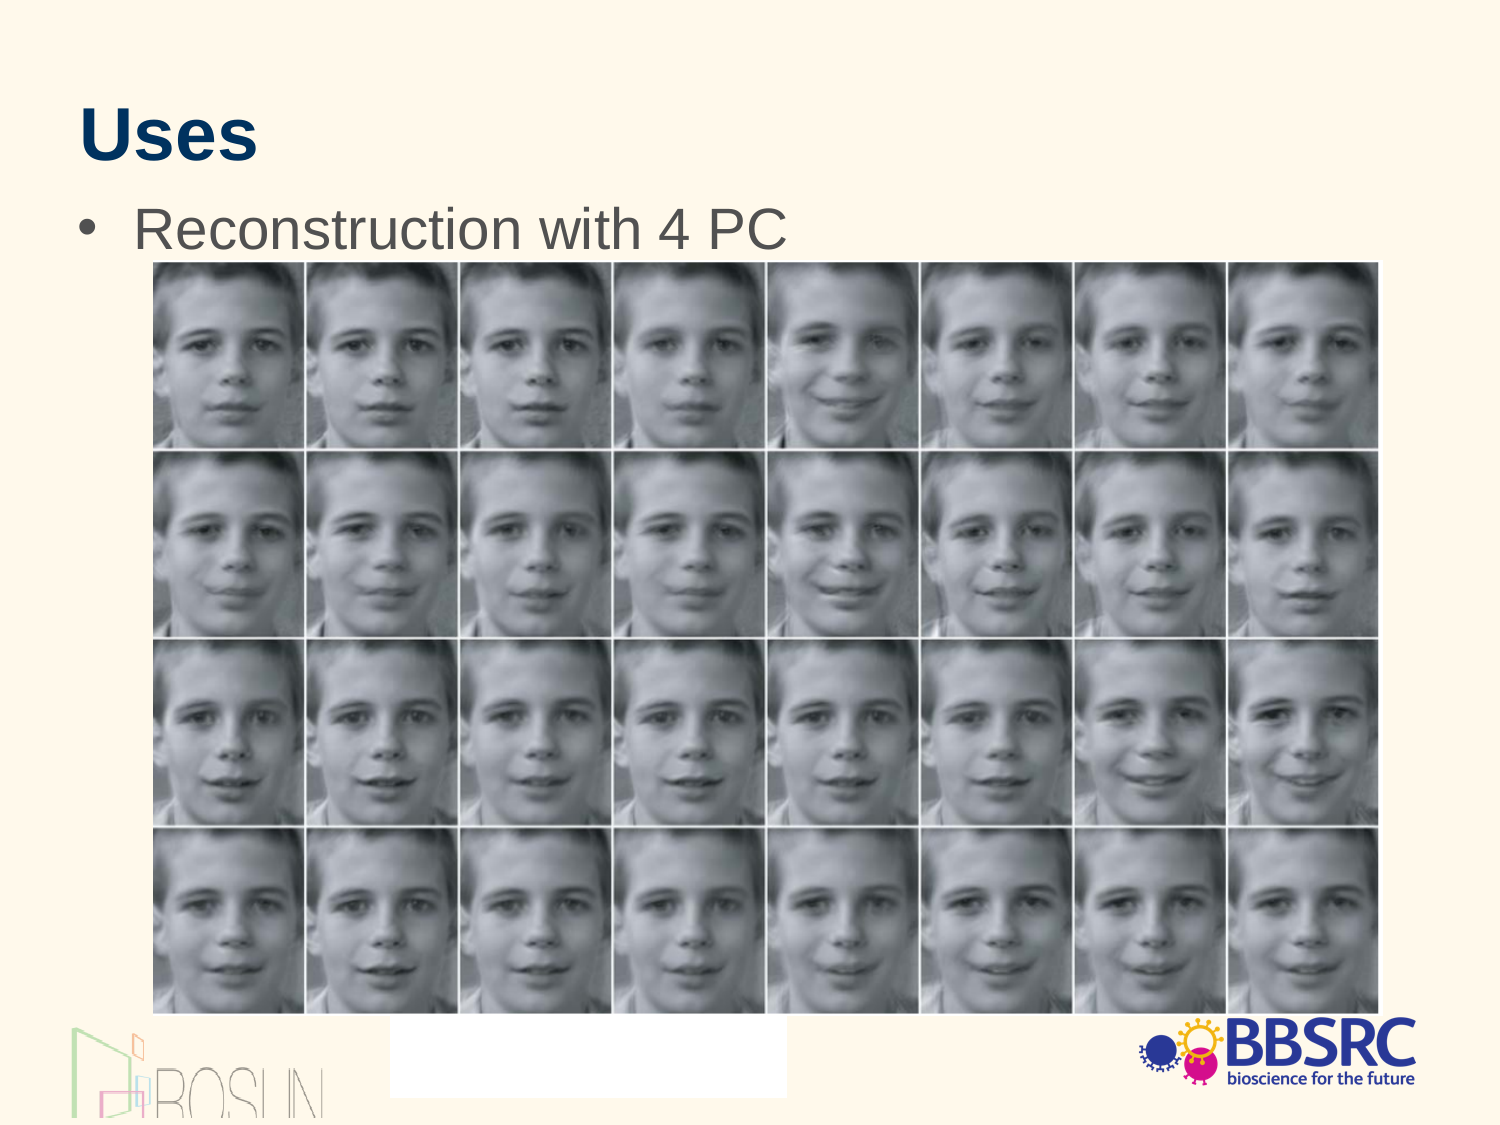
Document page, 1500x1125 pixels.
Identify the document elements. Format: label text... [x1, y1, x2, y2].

text_box Reconstruction with 4 PC [62, 184, 1425, 975]
picture [64, 260, 1416, 1118]
text_box Uses [64, 78, 1425, 184]
